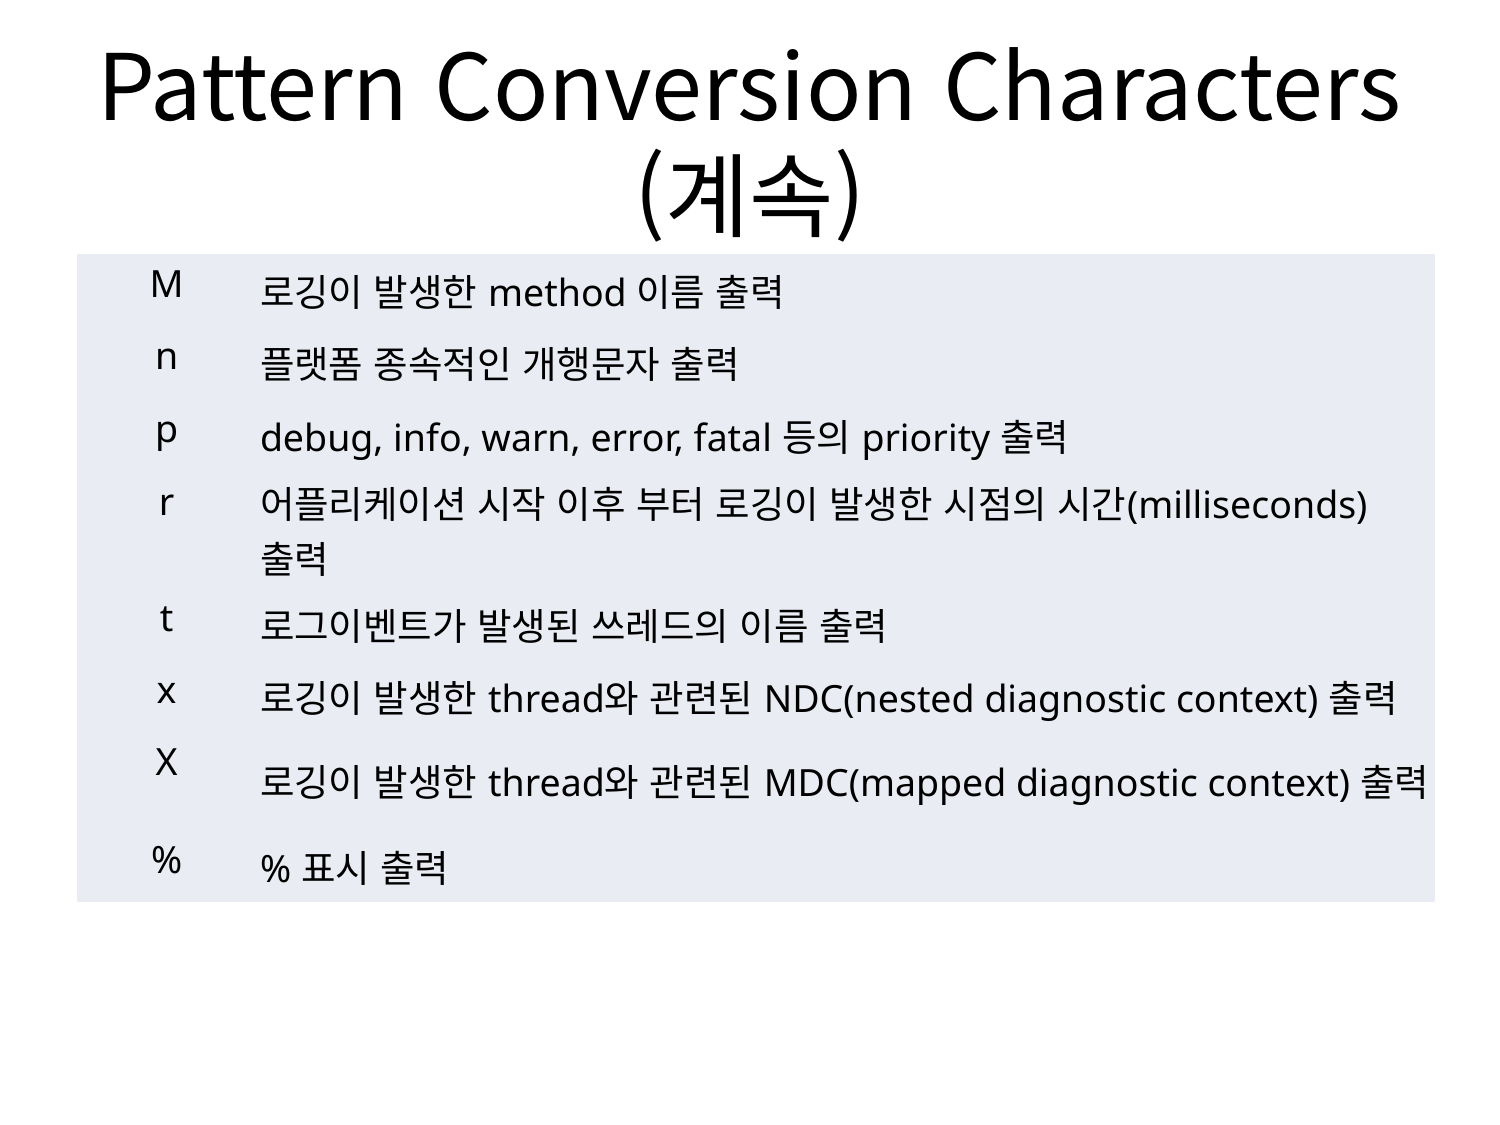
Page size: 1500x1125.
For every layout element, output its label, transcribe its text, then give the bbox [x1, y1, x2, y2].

table_cell debug, info, warn, error, fatal 등의 priority 출력 [256, 399, 1435, 472]
table_header 로깅이 발생한 method 이름 출력 [256, 254, 1435, 326]
table_cell % [77, 830, 256, 902]
title Pattern Conversion Characters(계속) [41, 45, 1459, 233]
table_cell % 표시 출력 [256, 830, 1435, 902]
table_cell r [77, 472, 256, 588]
table_cell p [77, 399, 256, 472]
table_cell 로깅이 발생한 thread와 관련된 MDC(mapped diagnostic context) 출력 [256, 732, 1435, 830]
table_cell 로깅이 발생한 thread와 관련된 NDC(nested diagnostic context) 출력 [256, 660, 1435, 732]
table_header M [77, 254, 256, 326]
table_cell x [77, 660, 256, 732]
table_cell 로그이벤트가 발생된 쓰레드의 이름 출력 [256, 588, 1435, 660]
table_cell t [77, 588, 256, 660]
table_cell 플랫폼 종속적인 개행문자 출력 [256, 326, 1435, 399]
table_cell 어플리케이션 시작 이후 부터 로깅이 발생한 시점의 시간(milliseconds) 출력 [256, 472, 1435, 588]
table_cell X [77, 732, 256, 830]
table_cell n [77, 326, 256, 399]
